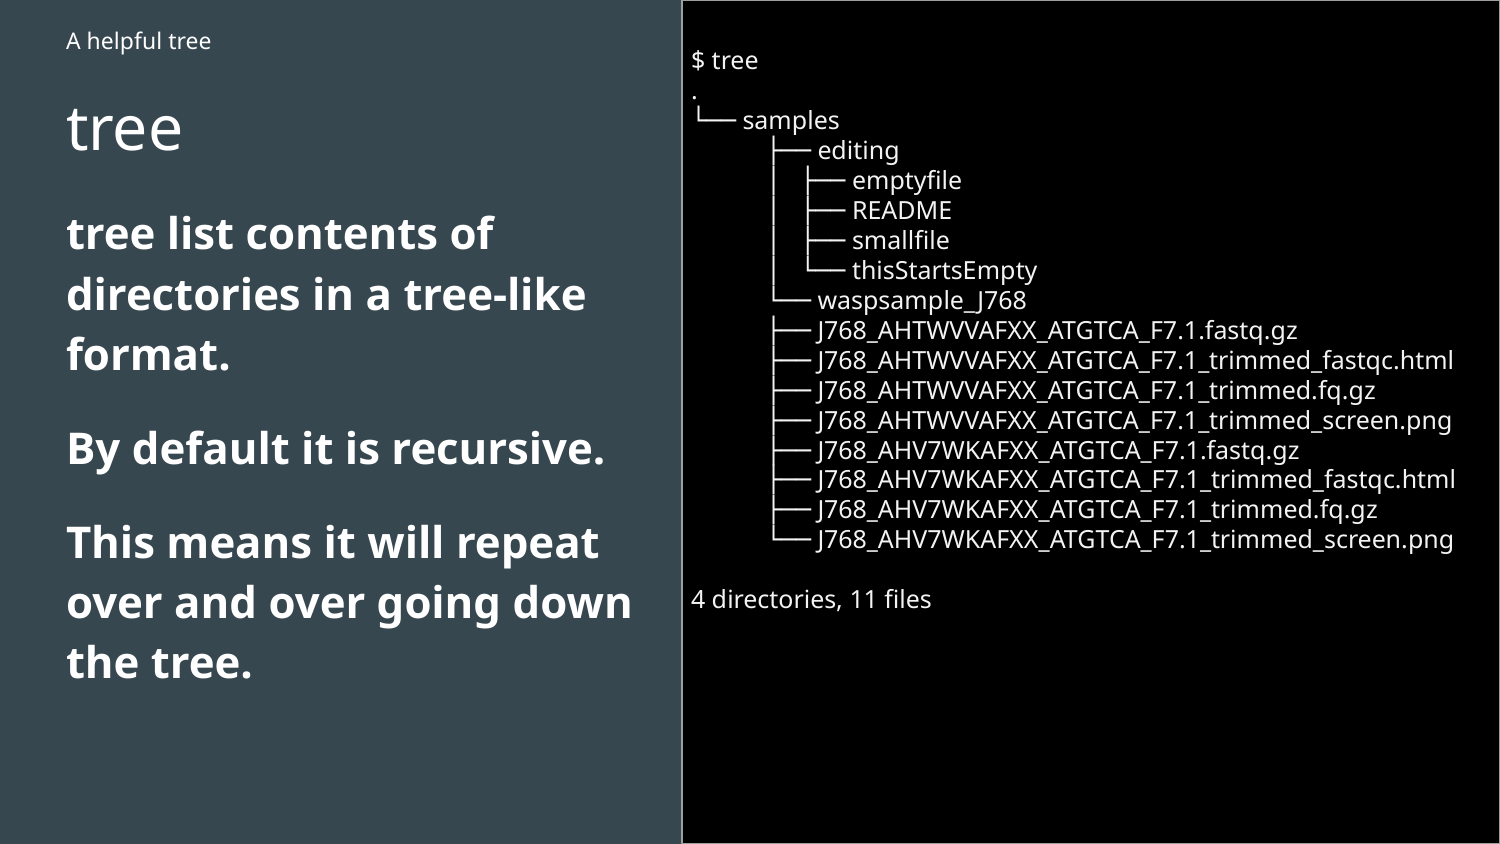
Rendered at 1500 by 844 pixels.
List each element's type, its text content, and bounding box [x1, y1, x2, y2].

title tree [51, 72, 676, 167]
text_box $ tree . └── samples ├── editing │ ├── emptyfile │ ├── README │ ├── smallfile │ └── thisStartsEmpty └── waspsample_J768 ├── J768_AHTWVVAFXX_ATGTCA_F7.1.fastq.gz ├── J768_AHTWVVAFXX_ATGTCA_F7.1_trimmed_fastqc.html ├── J768_AHTWVVAFXX_ATGTCA_F7.1_trimmed.fq.gz ├── J768_AHTWVVAFXX_ATGTCA_F7.1_trimmed_screen.png ├── J768_AHV7WKAFXX_ATGTCA_F7.1.fastq.gz ├── J768_AHV7WKAFXX_ATGTCA_F7.1_trimmed_fastqc.html ├── J768_AHV7WKAFXX_ATGTCA_F7.1_trimmed.fq.gz └── J768_AHV7WKAFXX_ATGTCA_F7.1_trimmed_screen.png 4 directories, 11 files [676, 0, 1500, 844]
list tree list contents of directories in a tree-like format. By default it is recursive. This means it will repeat over and over going down the tree. [51, 183, 676, 744]
title A helpful tree [51, 11, 676, 63]
